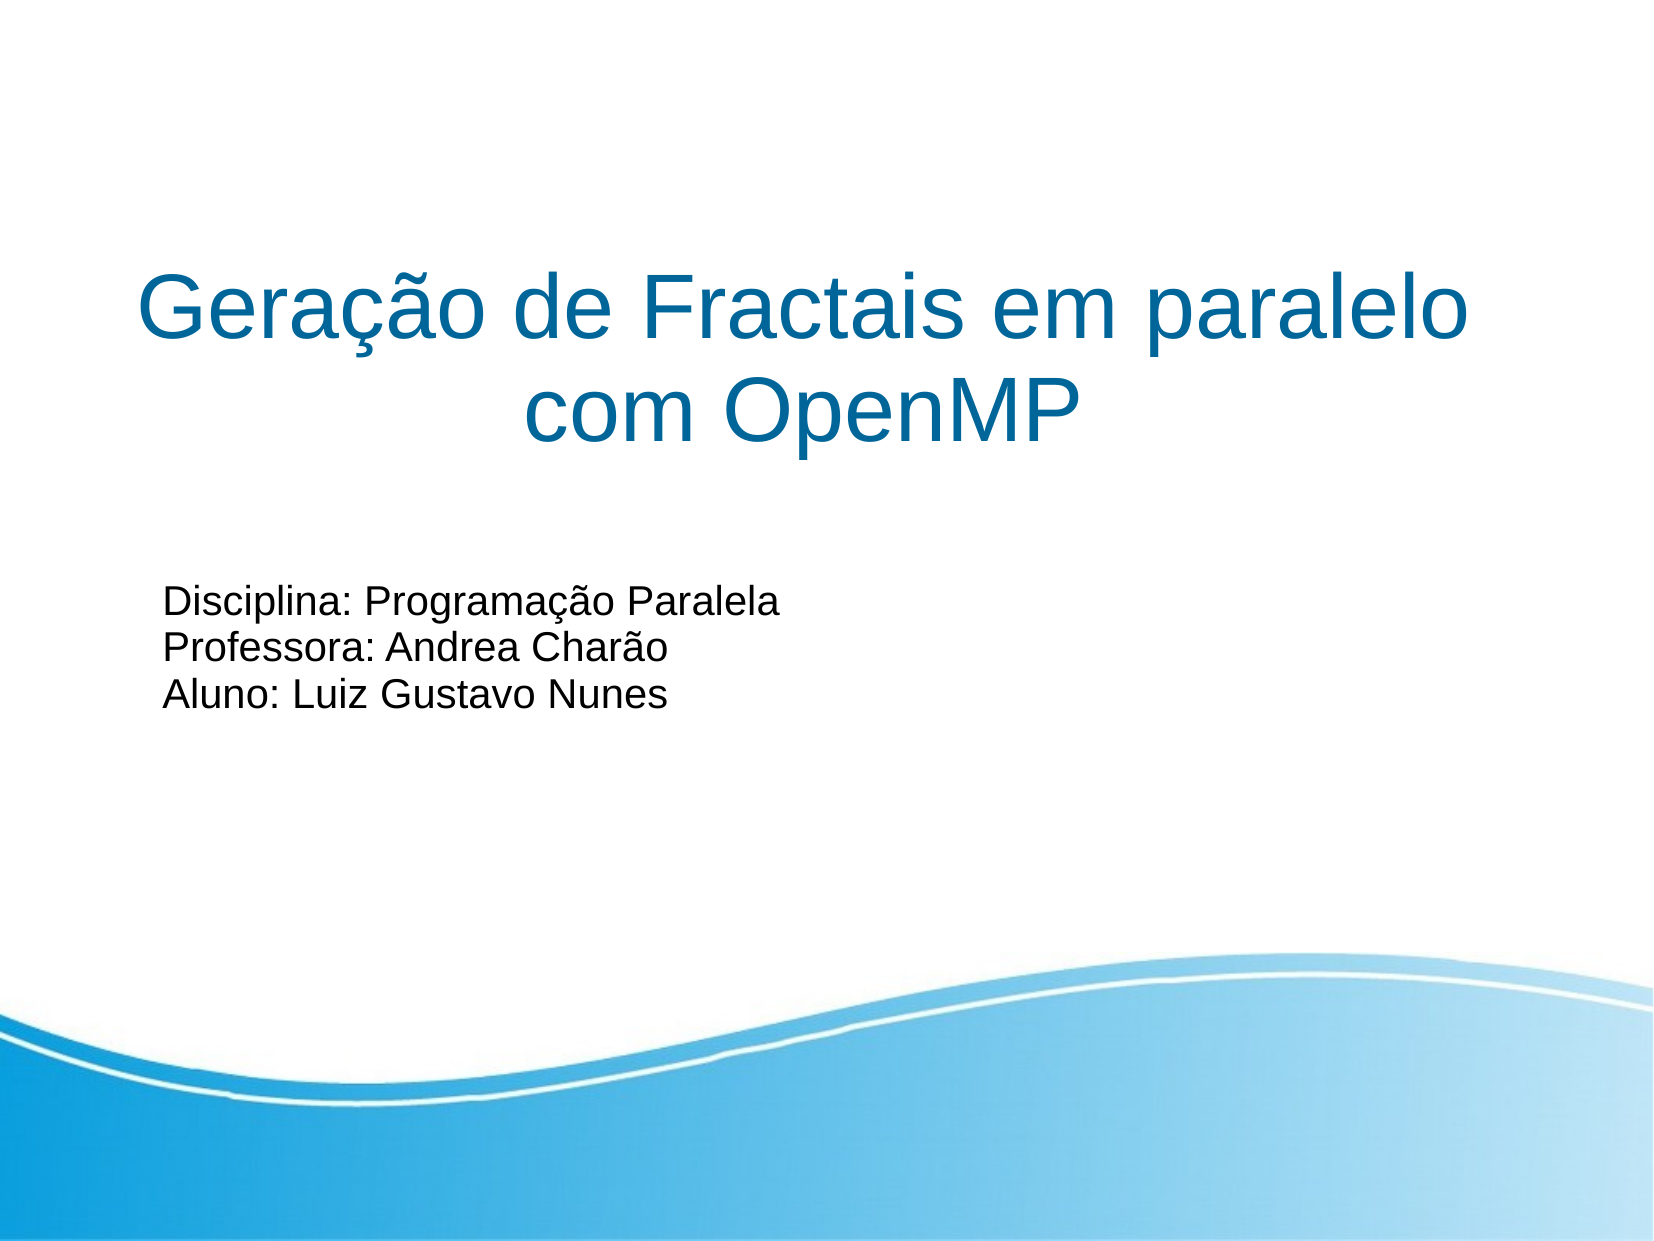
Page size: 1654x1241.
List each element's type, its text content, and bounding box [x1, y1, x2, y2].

title Geração de Fractais em paralelo com OpenMP [60, 255, 1549, 463]
picture [0, 952, 1654, 1241]
text_box Disciplina: Programação Paralela Professora: Andrea Charão Aluno: Luiz Gustavo Nunes [147, 570, 796, 725]
